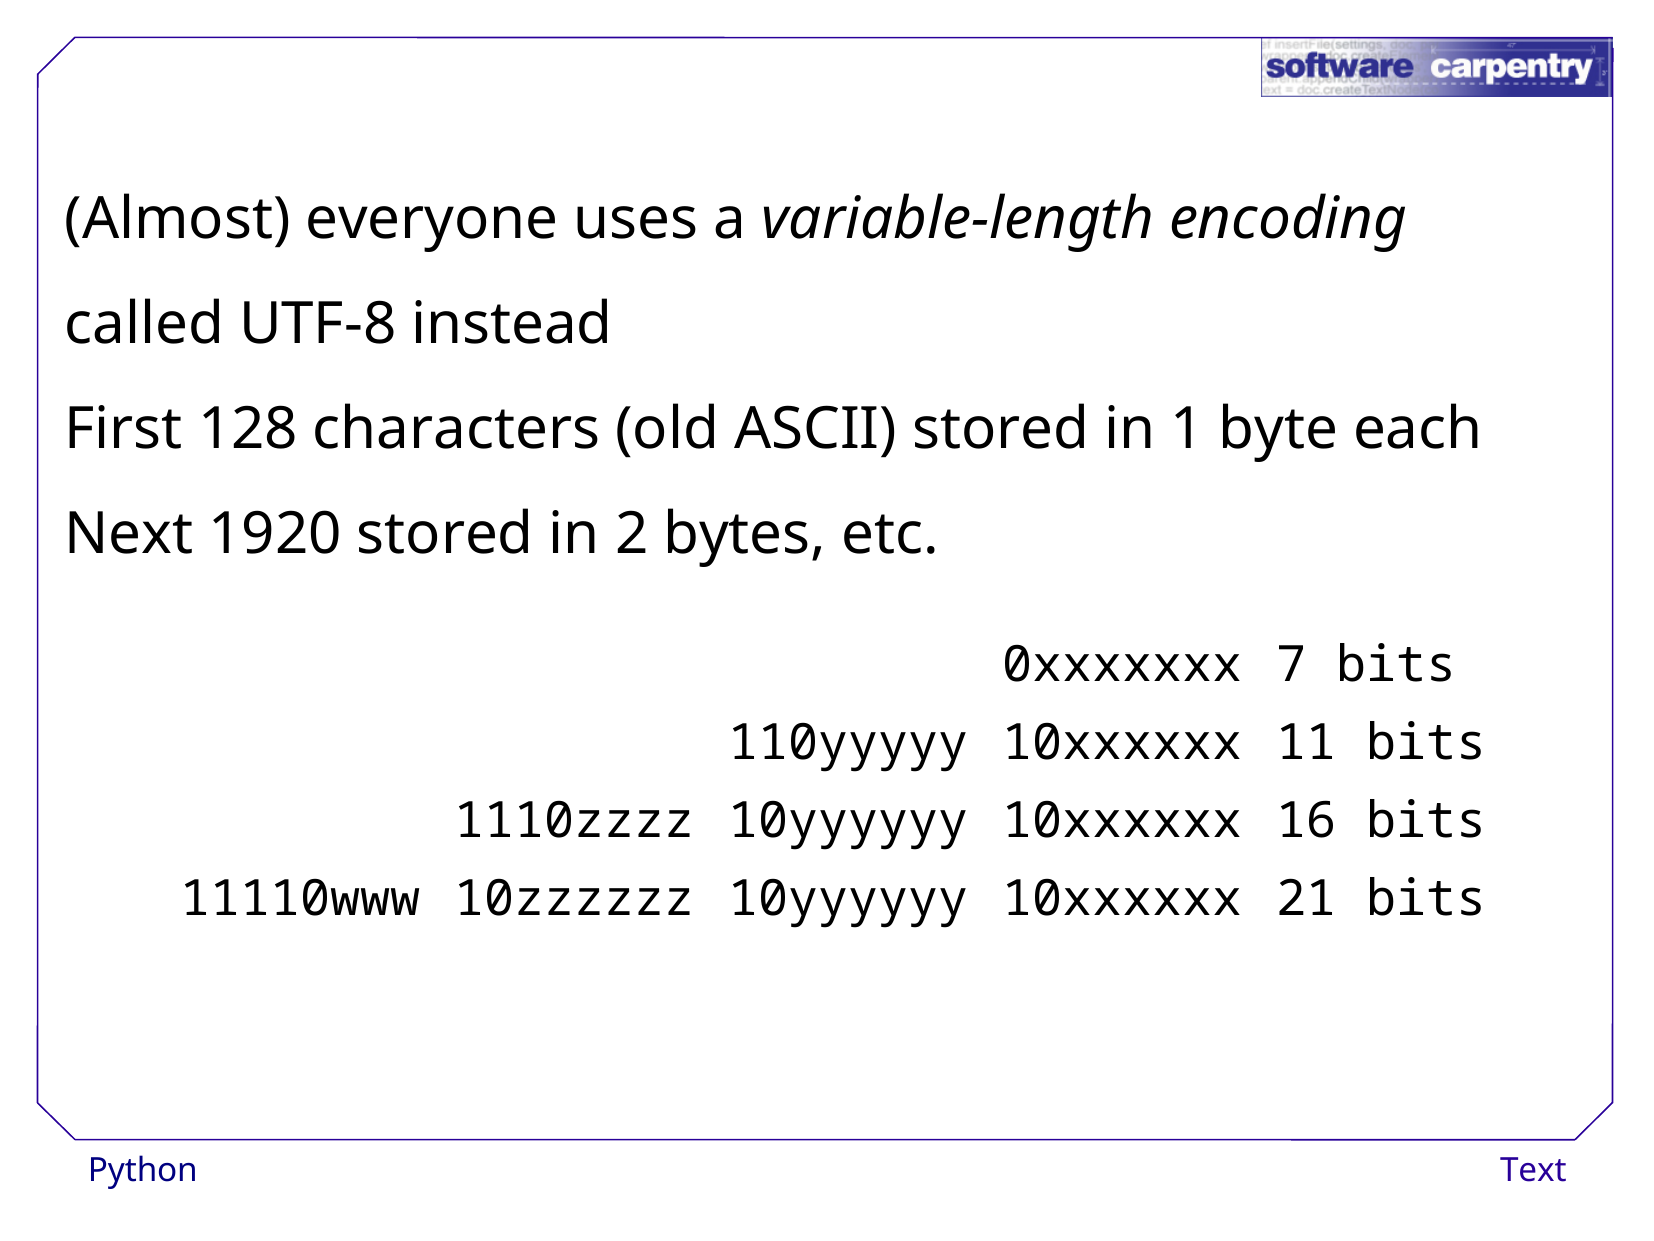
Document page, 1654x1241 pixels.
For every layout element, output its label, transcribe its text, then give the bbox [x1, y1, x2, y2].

table_cell 10xxxxxx [988, 786, 1261, 864]
table_header 7 bits [1261, 630, 1536, 708]
table_cell [165, 786, 440, 864]
text_box (Almost) everyone uses a variable-length encoding called UTF-8 instead First 128 characters (old ASCII) stored in 1 byte each Next 1920 stored in 2 bytes, etc. [49, 137, 1649, 574]
table_cell 10xxxxxx [988, 864, 1261, 941]
table_cell 1110zzzz [440, 786, 714, 864]
table_cell 10zzzzzz [440, 864, 714, 941]
table_cell [165, 708, 440, 786]
table_header [165, 630, 440, 708]
table_cell [440, 708, 714, 786]
table_cell 21 bits [1261, 864, 1536, 941]
table_header [714, 630, 988, 708]
table_cell 11 bits [1261, 708, 1536, 786]
table_cell 16 bits [1261, 786, 1536, 864]
table_cell 10yyyyyy [714, 864, 988, 941]
picture [1261, 39, 1613, 97]
table_cell 11110www [165, 864, 440, 941]
table_header 0xxxxxxx [988, 630, 1261, 708]
table_header [440, 630, 714, 708]
table_cell 110yyyyy [714, 708, 988, 786]
table_cell 10yyyyyy [714, 786, 988, 864]
table_cell 10xxxxxx [988, 708, 1261, 786]
